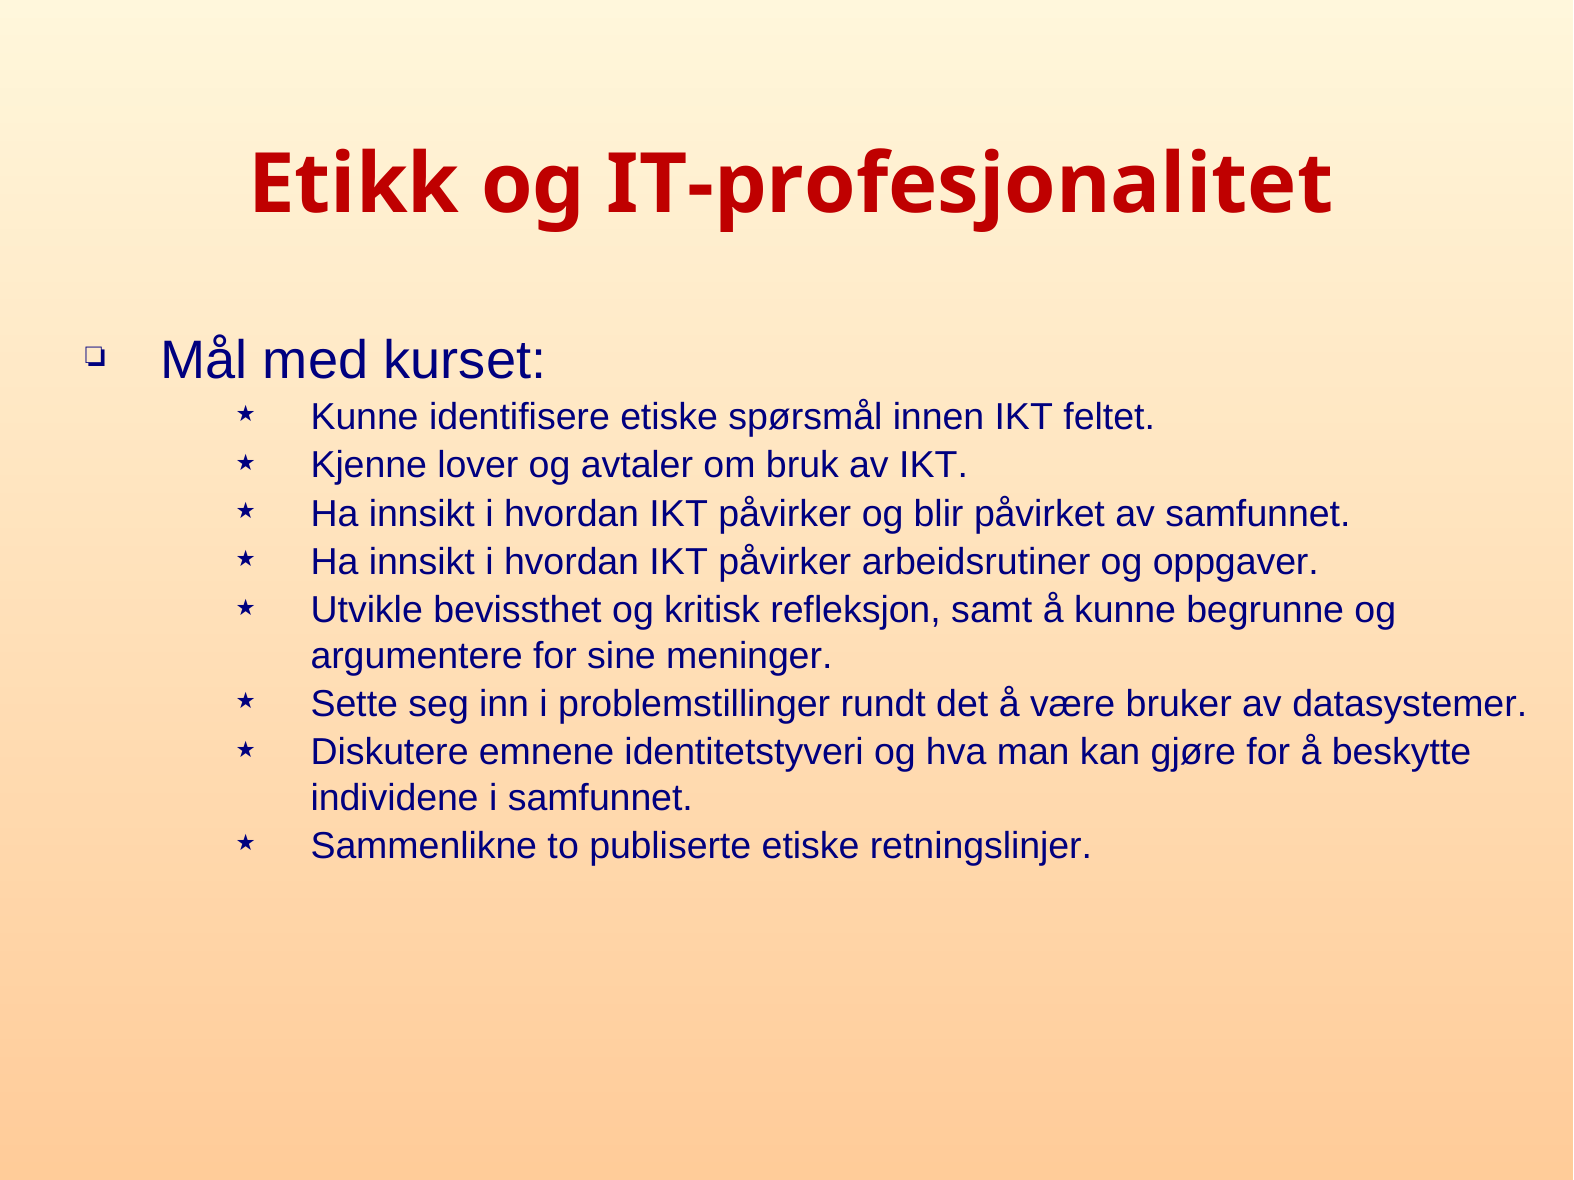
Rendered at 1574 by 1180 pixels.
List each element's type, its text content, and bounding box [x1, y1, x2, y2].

title Etikk og IT-profesjonalitet [39, 54, 1543, 309]
list Mål med kurset: Kunne identifisere etiske spørsmål innen IKT feltet. Kjenne lover og avtaler om bruk av IKT. Ha innsikt i hvordan IKT påvirker og blir påvirket av samfunnet. Ha innsikt i hvordan IKT påvirker arbeidsrutiner og oppgaver. Utvikle bevissthet og kritisk refleksjon, samt å kunne begrunne og argumentere for sine meninger. Sette seg inn i problemstillinger rundt det å være bruker av datasystemer. Diskutere emnene identitetstyveri og hva man kan gjøre for å beskytte individene i samfunnet. Sammenlikne to publiserte etiske retningslinjer. [85, 336, 1539, 1170]
